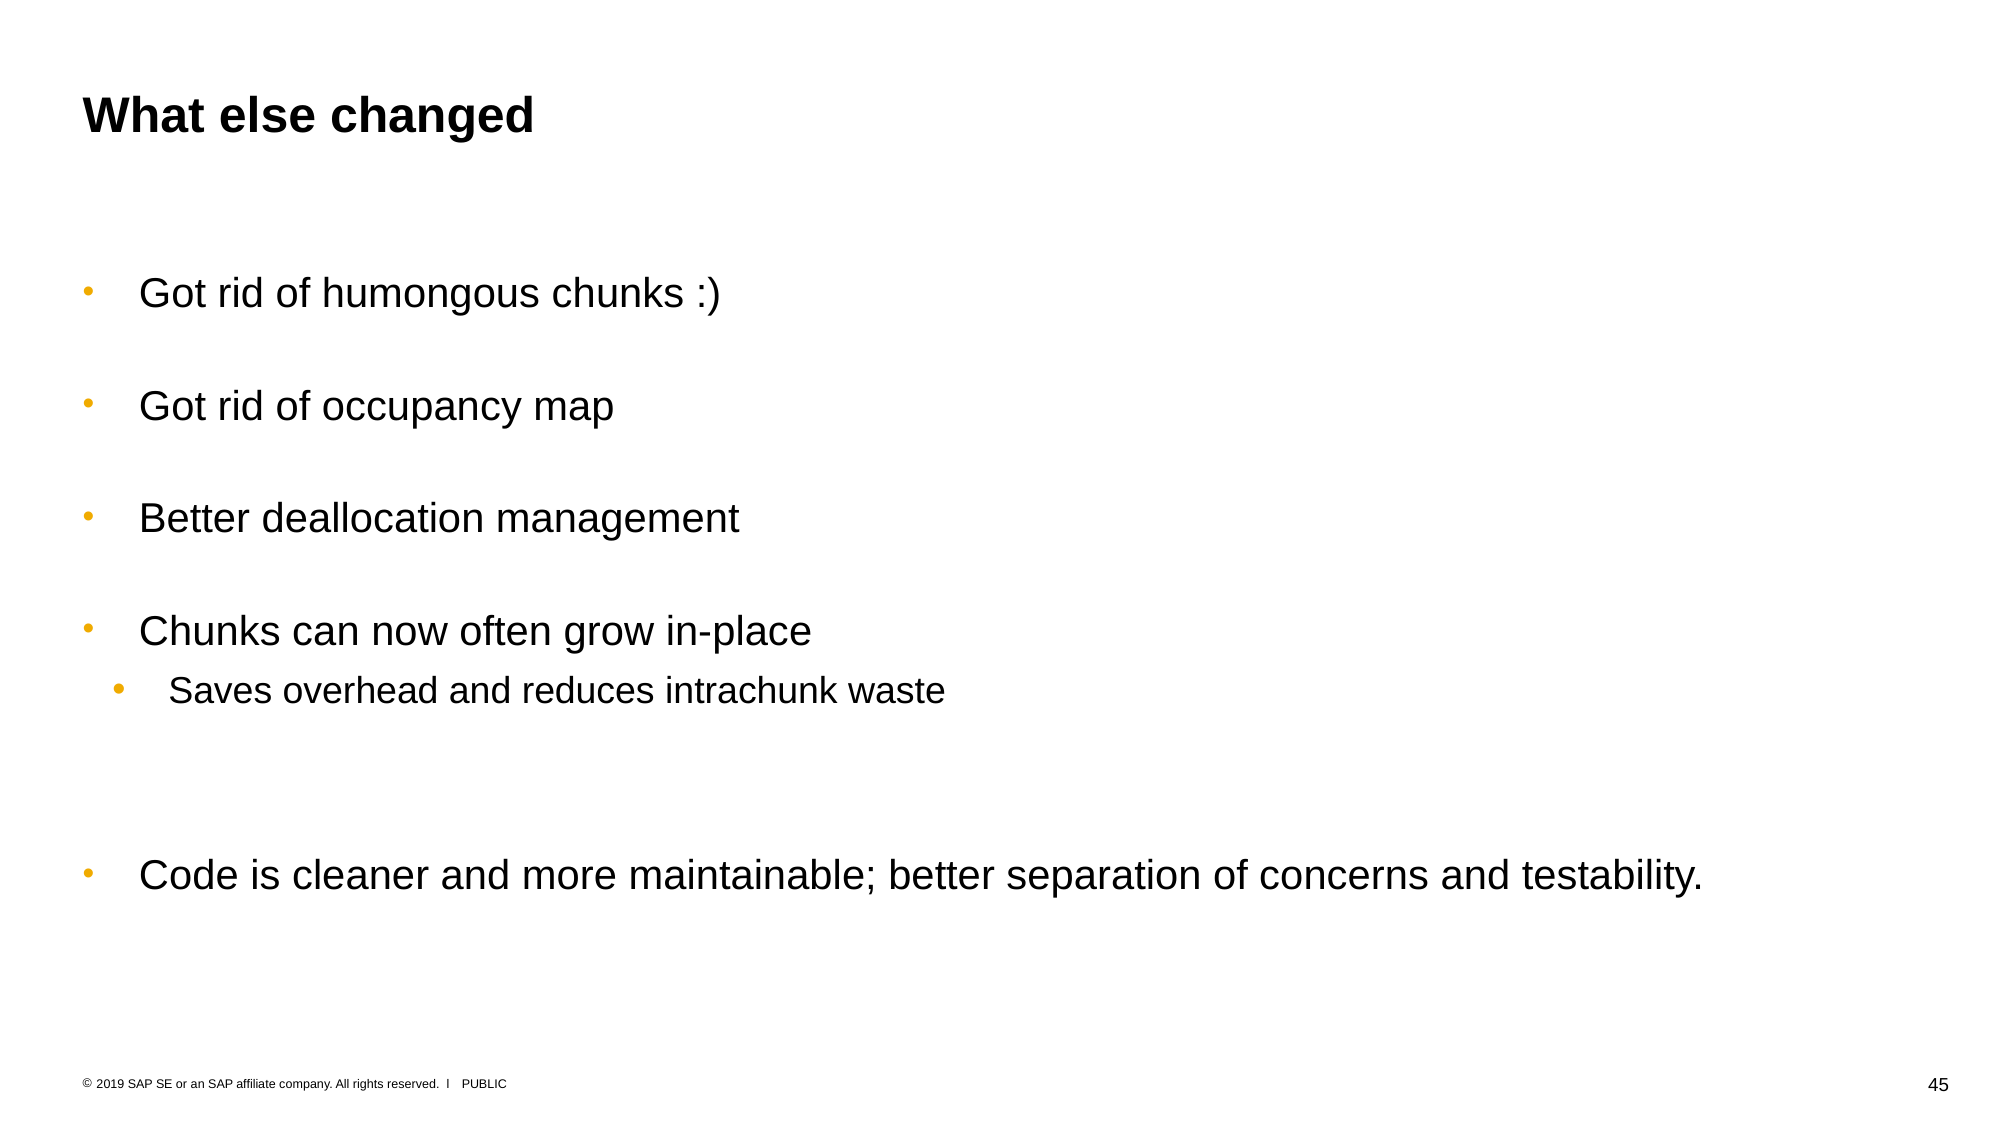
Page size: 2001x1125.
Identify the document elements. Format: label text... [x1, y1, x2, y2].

list Got rid of humongous chunks :) Got rid of occupancy map Better deallocation management Chunks can now often grow in-place Saves overhead and reduces intrachunk waste Code is cleaner and more maintainable; better separation of concerns and testability. [82, 265, 1918, 1040]
title What else changed [82, 82, 1918, 144]
